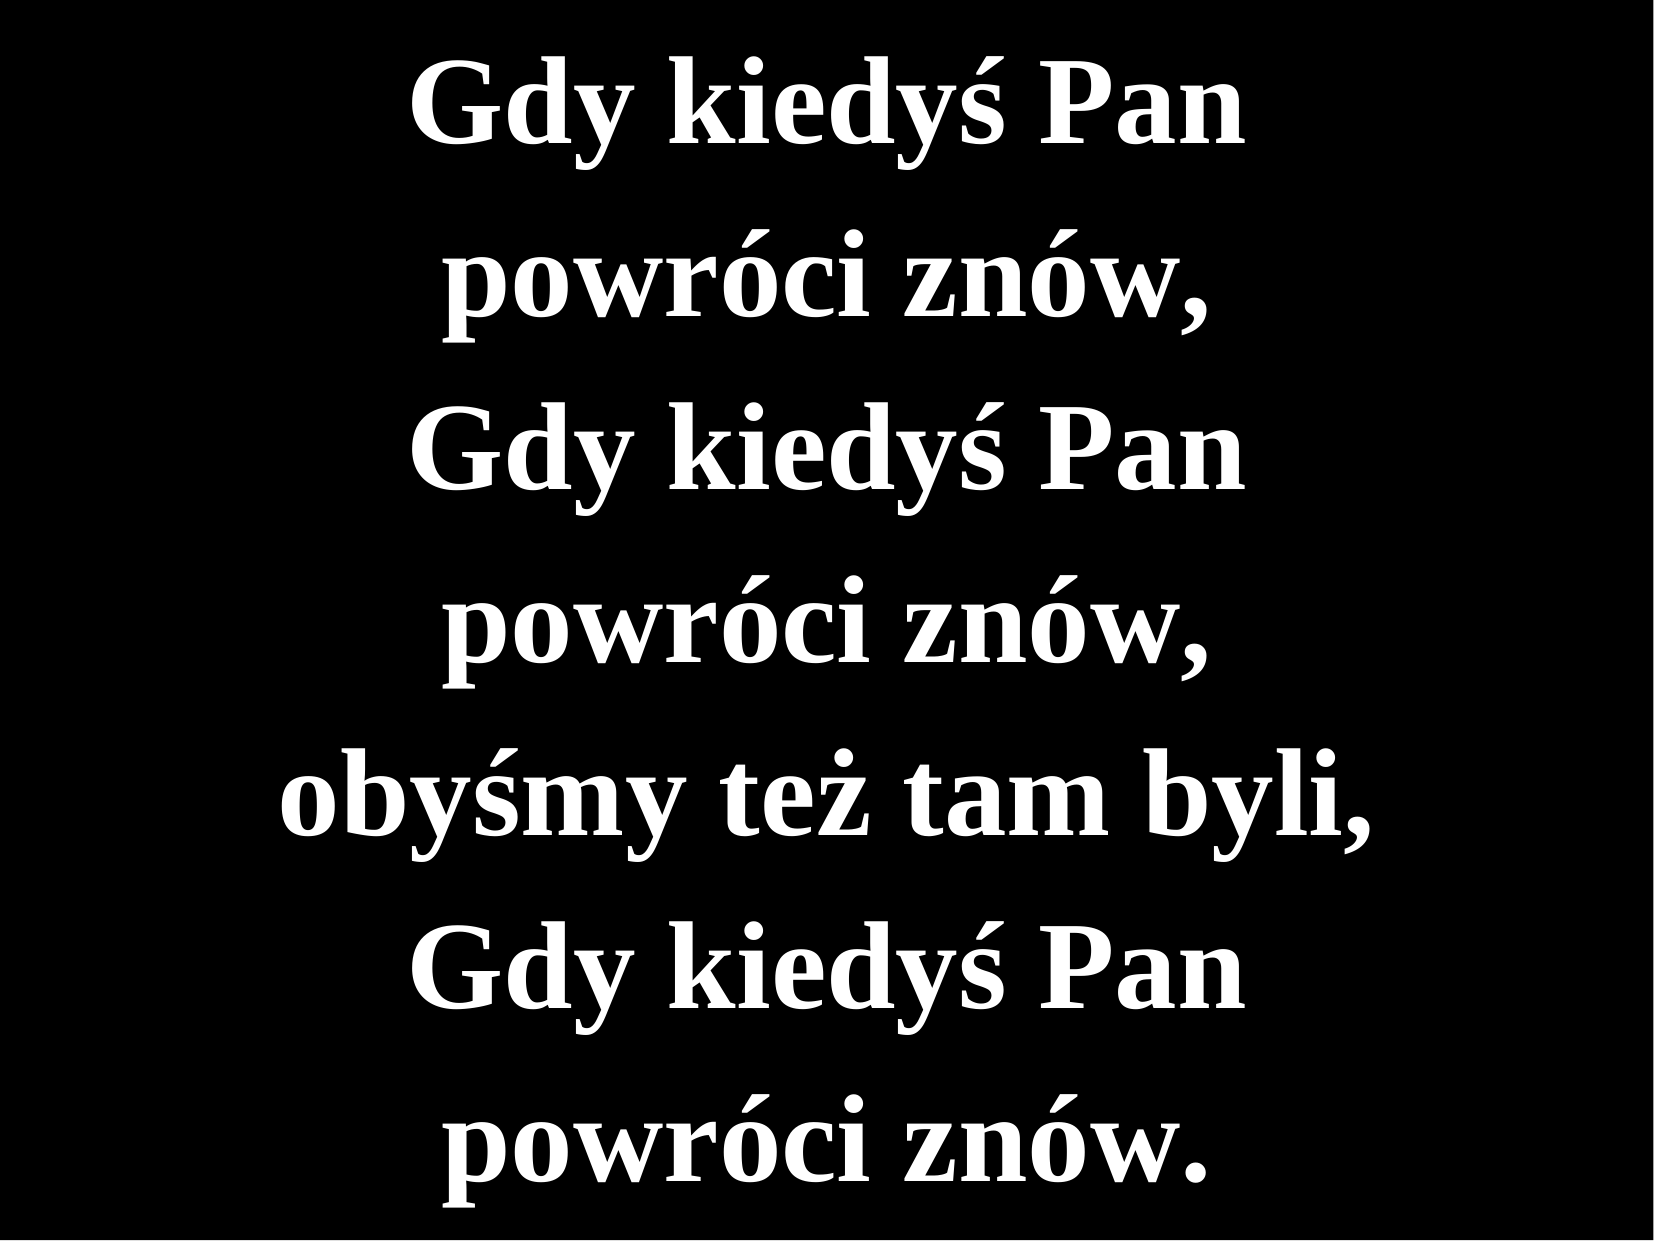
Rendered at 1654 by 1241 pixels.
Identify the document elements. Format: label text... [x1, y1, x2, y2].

title Gdy kiedyś Pan ppp powróci znów, ppp Gdy kiedyś Pan ppp powróci znów, ppp obyśmy też tam byli, ppp Gdy kiedyś Pan ppp powróci znów. [0, 0, 1654, 1241]
